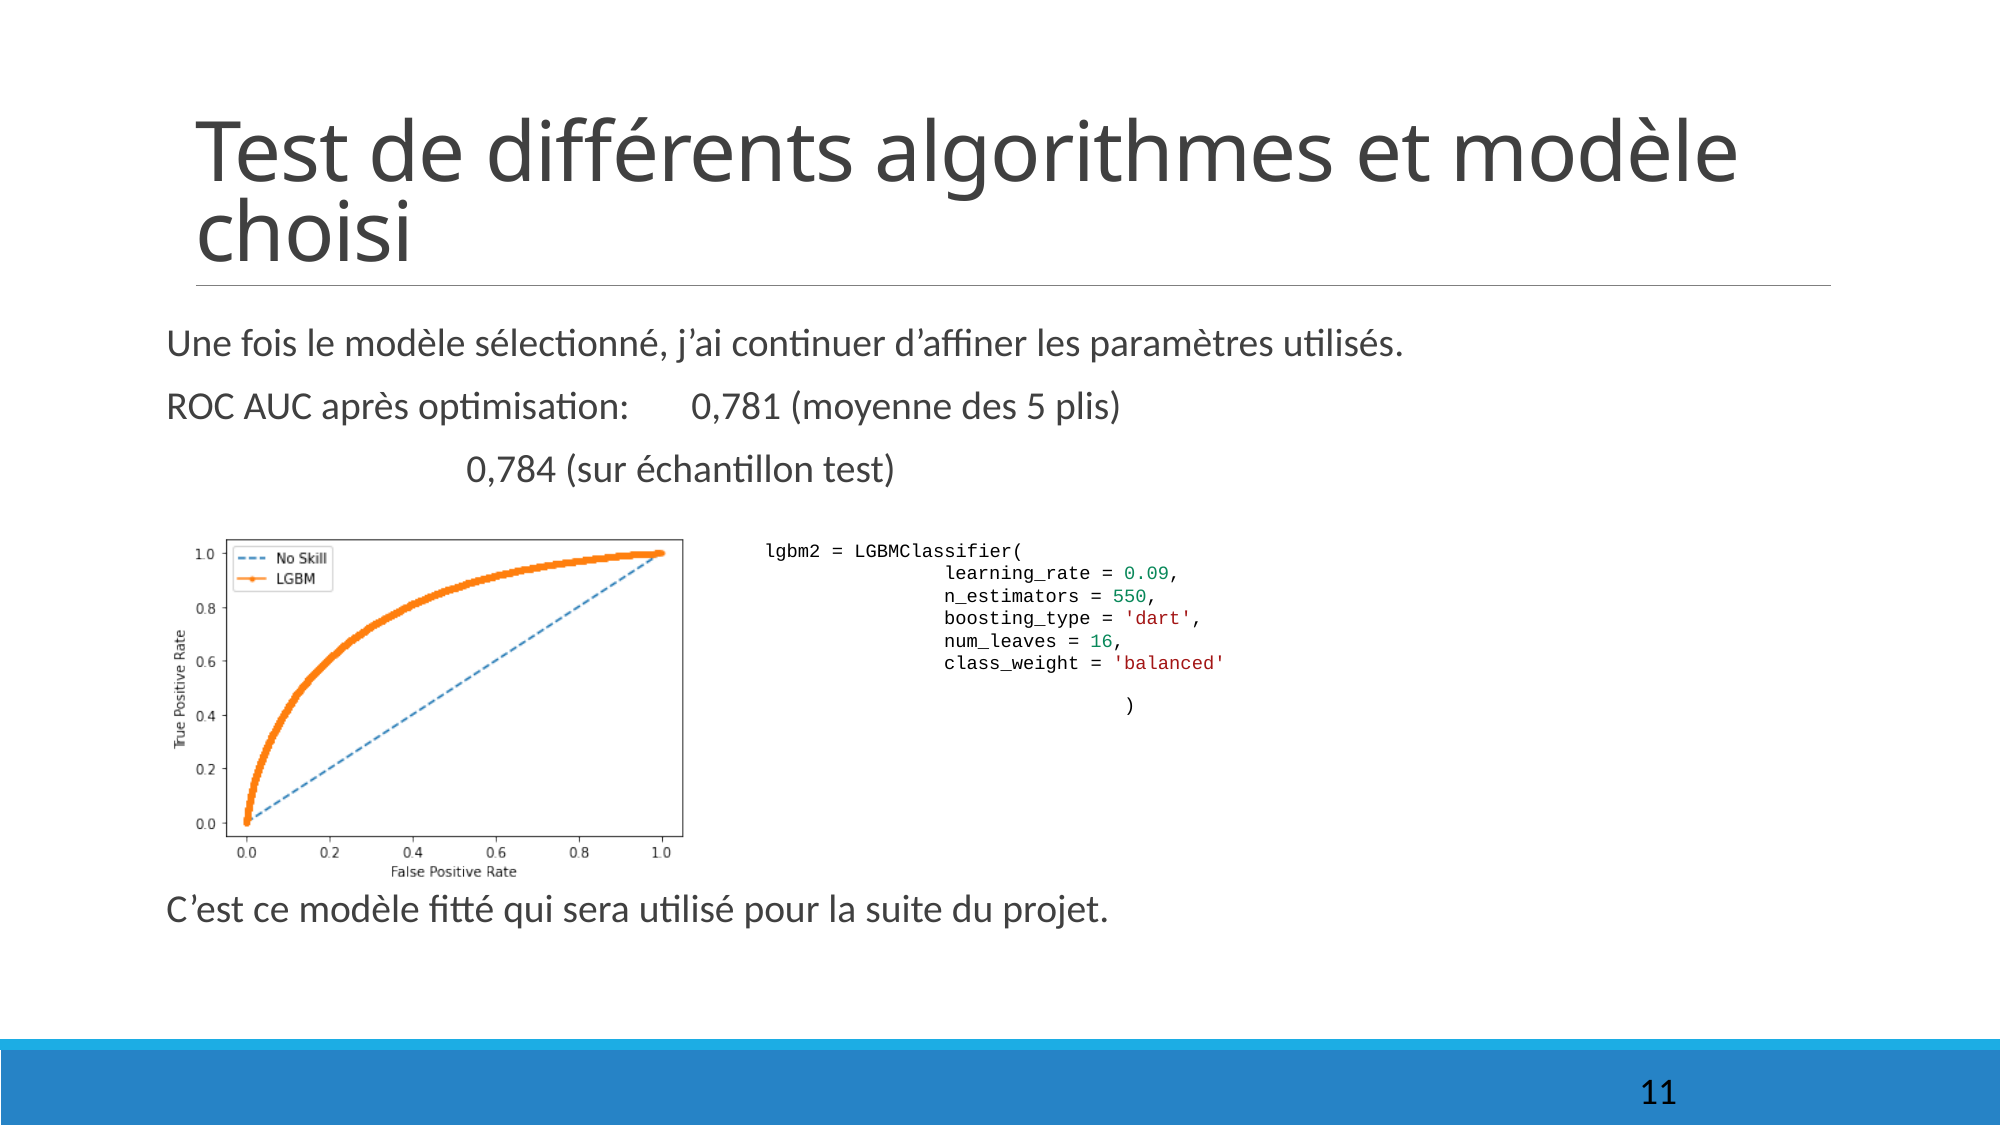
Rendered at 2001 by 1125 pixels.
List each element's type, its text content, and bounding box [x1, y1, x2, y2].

list Une fois le modèle sélectionné, j’ai continuer d’affiner les paramètres utilisés. ROC AUC après optimisation: 0,781 (moyenne des 5 plis) 0,784 (sur échantillon test) C’est ce modèle fitté qui sera utilisé pour la suite du projet. [166, 319, 1817, 980]
text_box [1624, 1059, 1840, 1120]
picture [166, 531, 692, 888]
text_box lgbm2 = LGBMClassifier( learning_rate = 0.09, n_estimators = 550, boosting_type = 'dart', num_leaves = 16, class_weight = 'balanced' ) [749, 531, 1720, 774]
title Test de différents algorithmes et modèle choisi [180, 47, 1831, 286]
